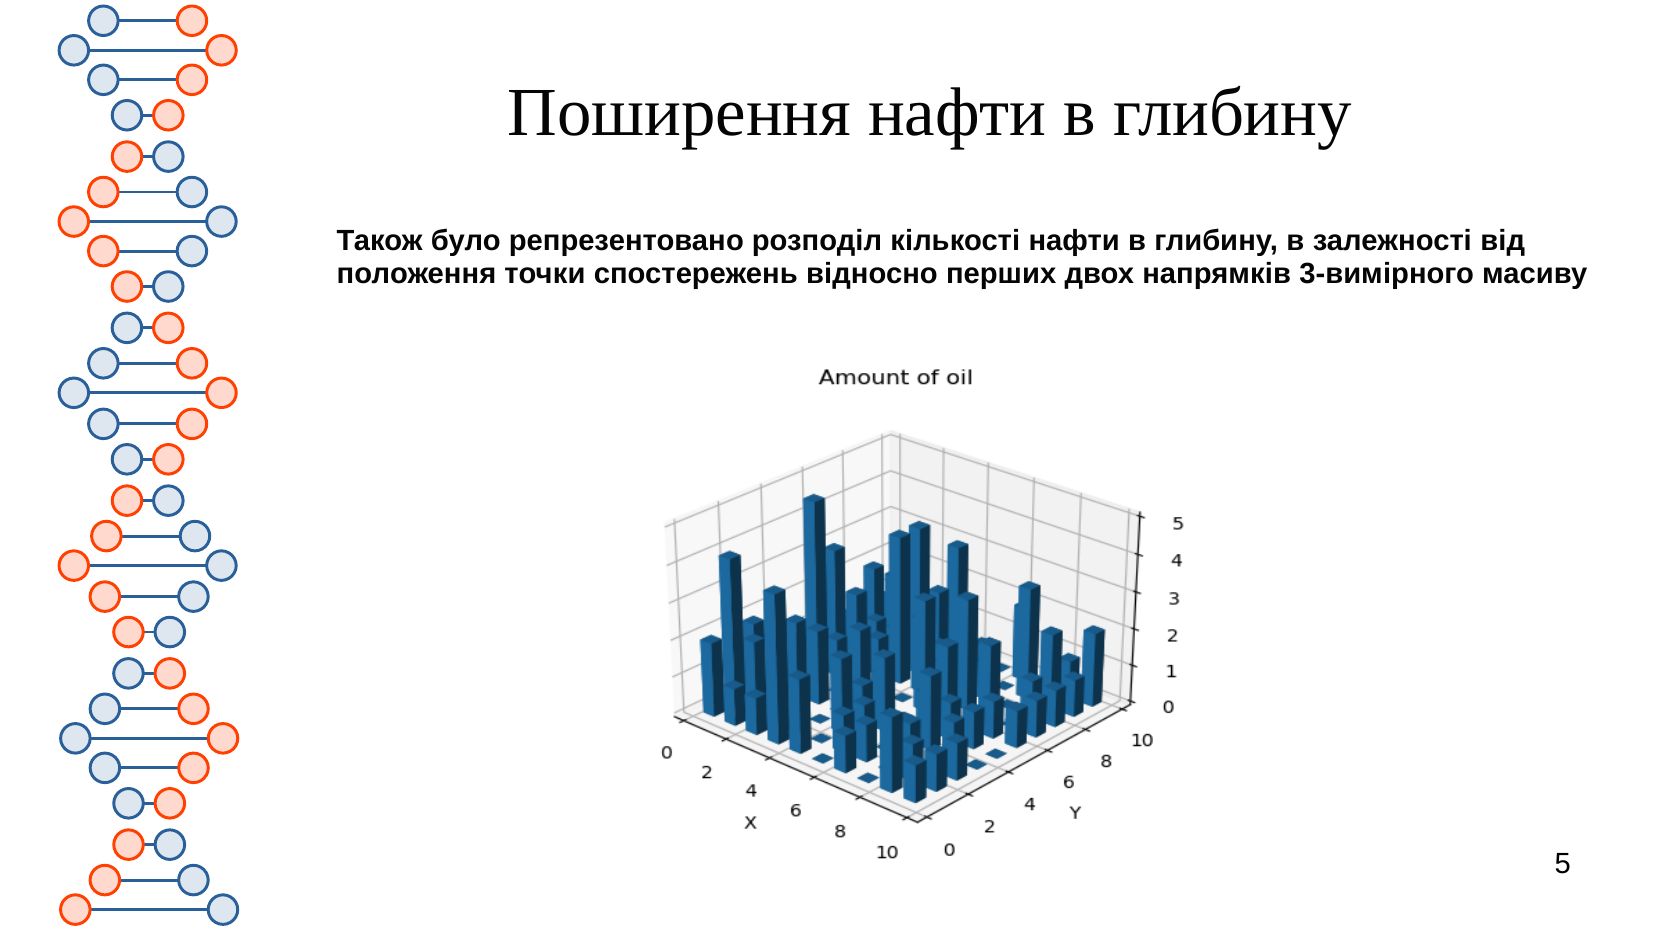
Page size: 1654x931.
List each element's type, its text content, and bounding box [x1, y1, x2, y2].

list Також було репрезентовано розподіл кількості нафти в глибину, в залежності від положення точки спостережень відносно перших двох напрямків 3-вимірного масиву [265, 224, 1595, 764]
title Поширення нафти в глибину [265, 35, 1595, 189]
picture [442, 324, 1329, 915]
